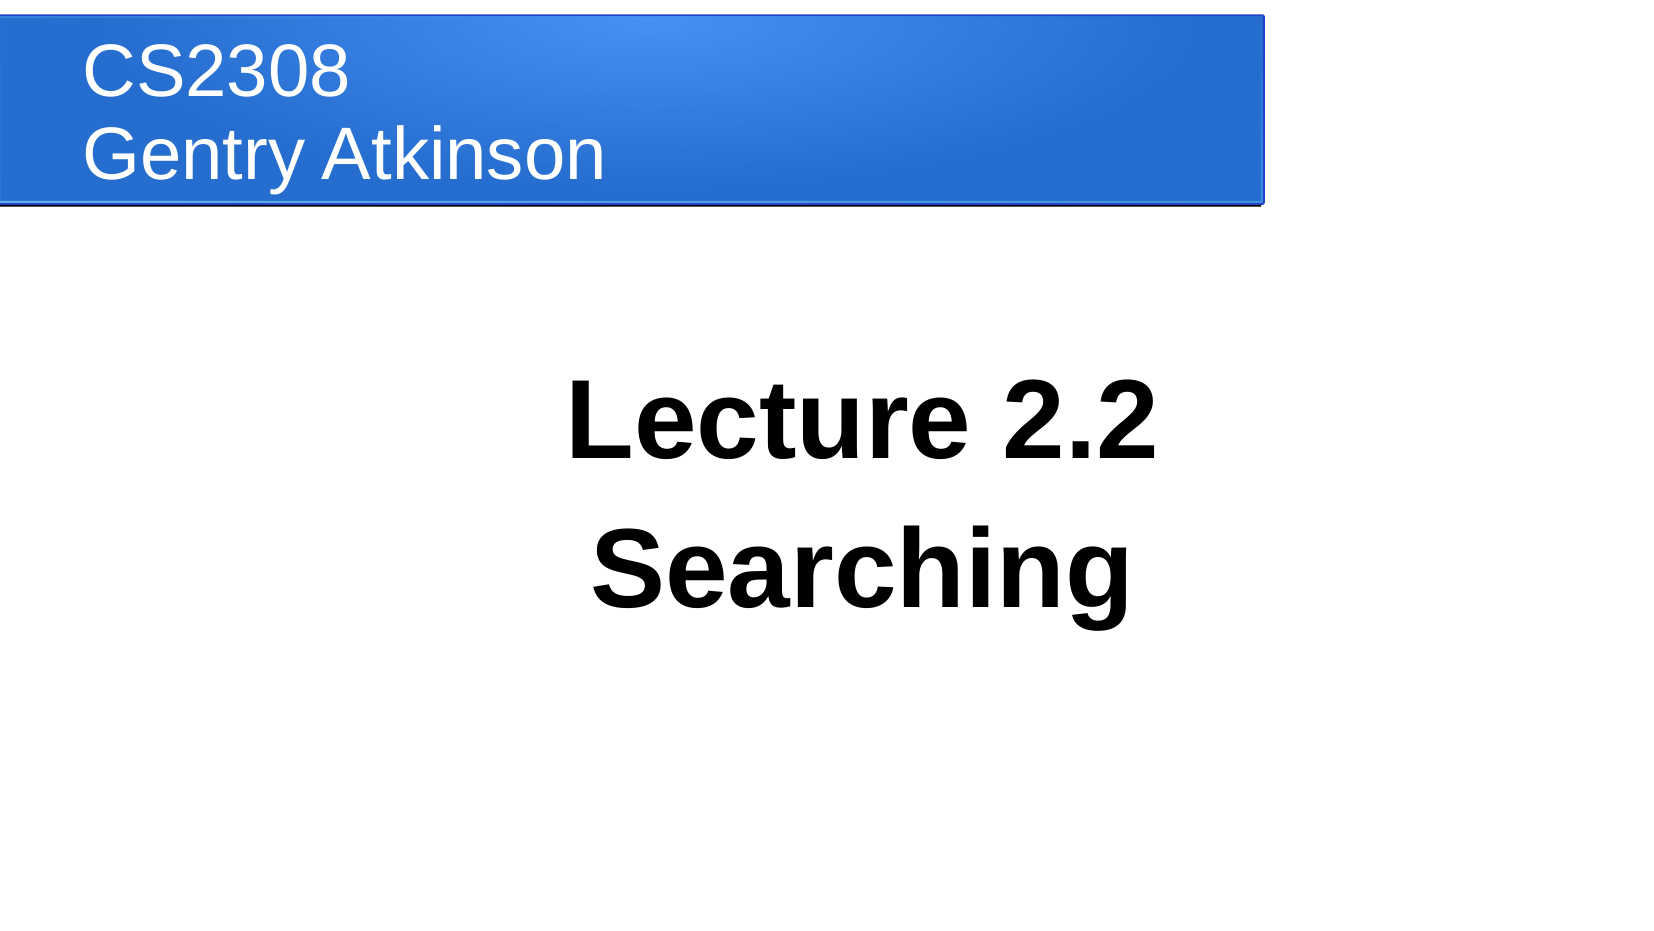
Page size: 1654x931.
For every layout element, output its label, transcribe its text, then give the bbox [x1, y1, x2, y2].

list Lecture 2.2 Searching [82, 224, 1571, 764]
title CS2308 Gentry Atkinson [82, 29, 1235, 196]
